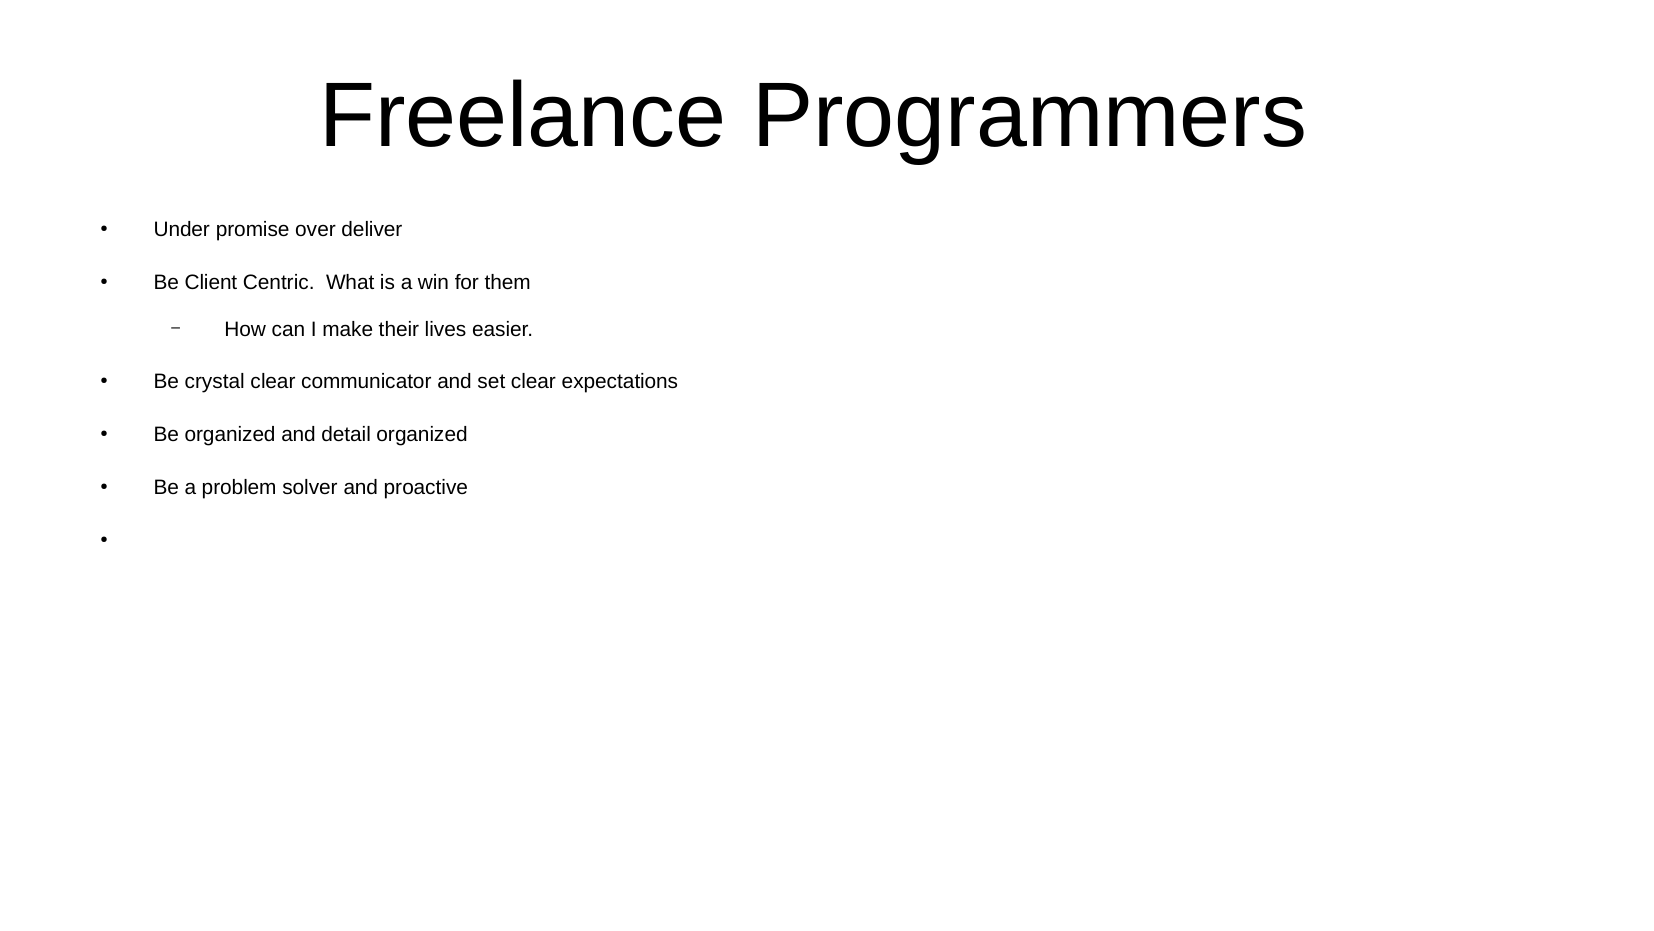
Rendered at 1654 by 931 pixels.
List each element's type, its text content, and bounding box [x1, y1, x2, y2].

list Under promise over deliver Be Client Centric. What is a win for them How can I make their lives easier. Be crystal clear communicator and set clear expectations Be organized and detail organized Be a problem solver and proactive [82, 217, 1571, 758]
title Freelance Programmers [82, 37, 1571, 193]
